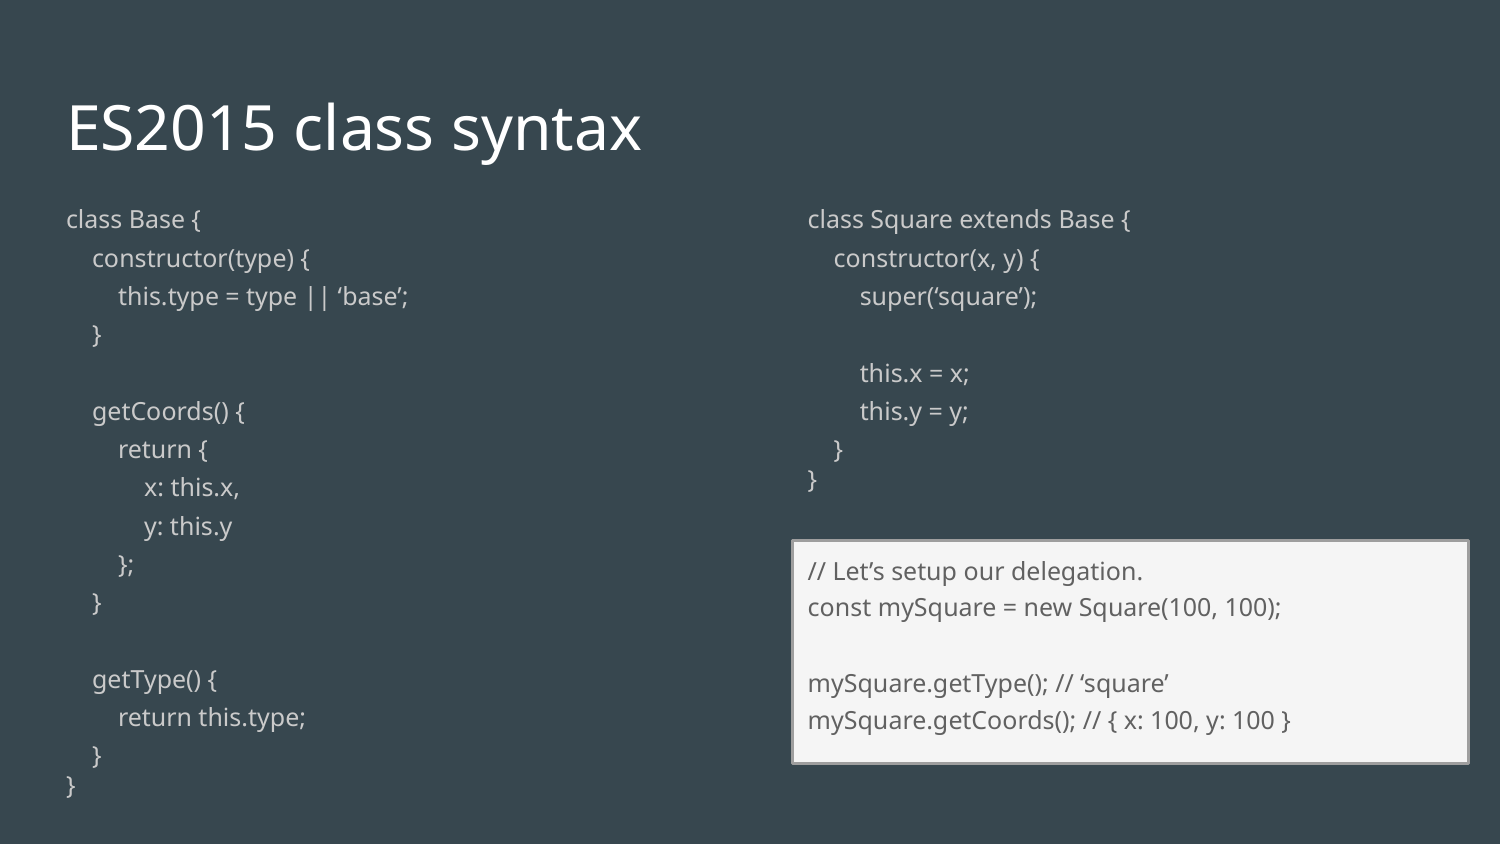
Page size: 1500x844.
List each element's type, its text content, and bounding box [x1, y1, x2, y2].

list class Base { constructor(type) { this.type = type || ‘base’; } getCoords() { return { x: this.x, y: this.y }; } getType() { return this.type; } } [51, 189, 708, 750]
list class Square extends Base { constructor(x, y) { super(‘square’); this.x = x; this.y = y; } } [792, 189, 1469, 519]
text_box // Let’s setup our delegation. const mySquare = new Square(100, 100); mySquare.getType(); // ‘square’ mySquare.getCoords(); // { x: 100, y: 100 } [792, 540, 1469, 764]
title ES2015 class syntax [51, 72, 1449, 167]
